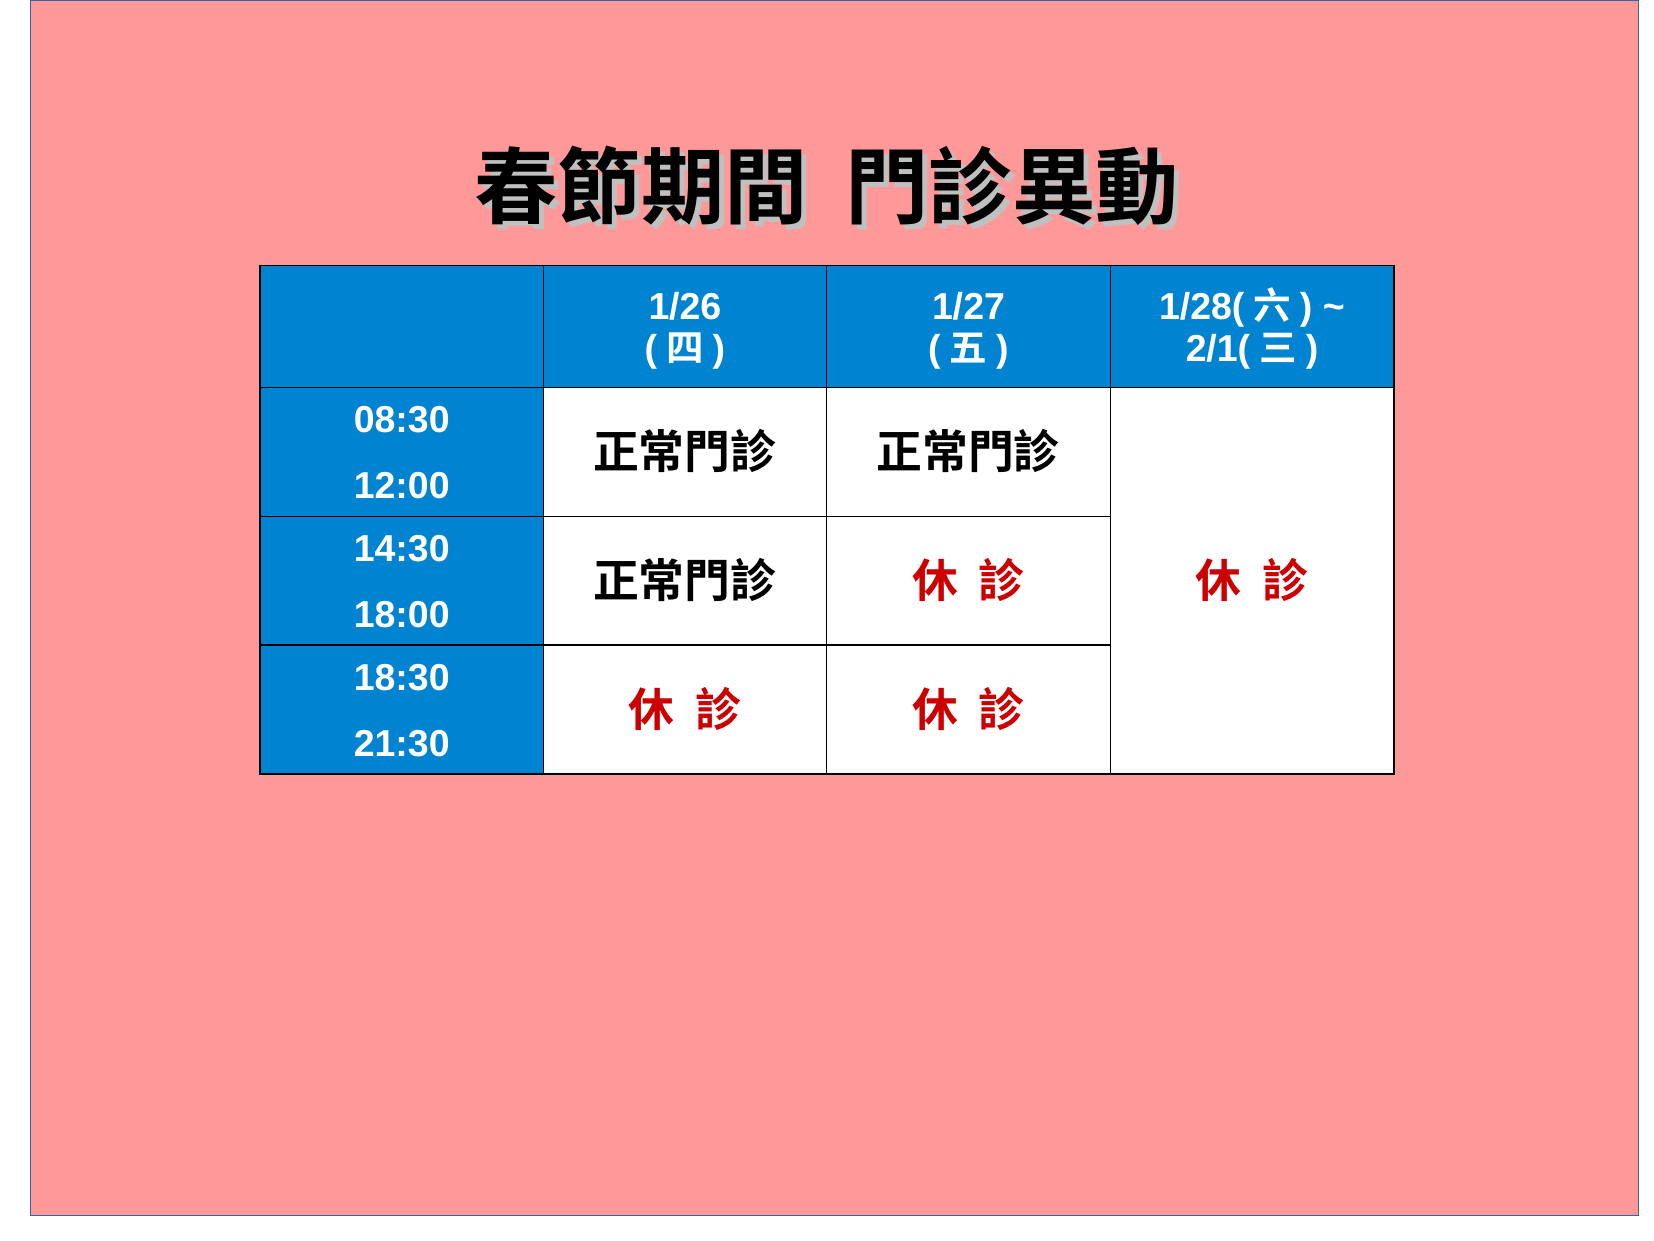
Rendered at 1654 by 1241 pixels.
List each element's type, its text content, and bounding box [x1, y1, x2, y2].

table_header 1/26 (四) [544, 266, 826, 387]
table_cell 08:30 12:00 [261, 388, 543, 516]
table_cell 休 診 [544, 646, 826, 773]
table_cell 休 診 [827, 517, 1110, 644]
table_cell 休 診 [827, 646, 1110, 773]
table_header 1/28(六) ~ 2/1(三) [1111, 266, 1393, 387]
table_header 1/27 (五) [827, 266, 1110, 387]
table_cell 14:30 18:00 [261, 517, 543, 644]
text_box [30, 0, 1639, 1216]
table_cell 休 診 [1111, 388, 1393, 773]
table_cell 正常門診 [544, 388, 826, 516]
table_cell 正常門診 [827, 388, 1110, 516]
table_cell 正常門診 [544, 517, 826, 644]
title 春節期間 門診異動 [259, 112, 1394, 261]
table_header [261, 266, 543, 387]
table_cell 18:30 21:30 [261, 646, 543, 773]
